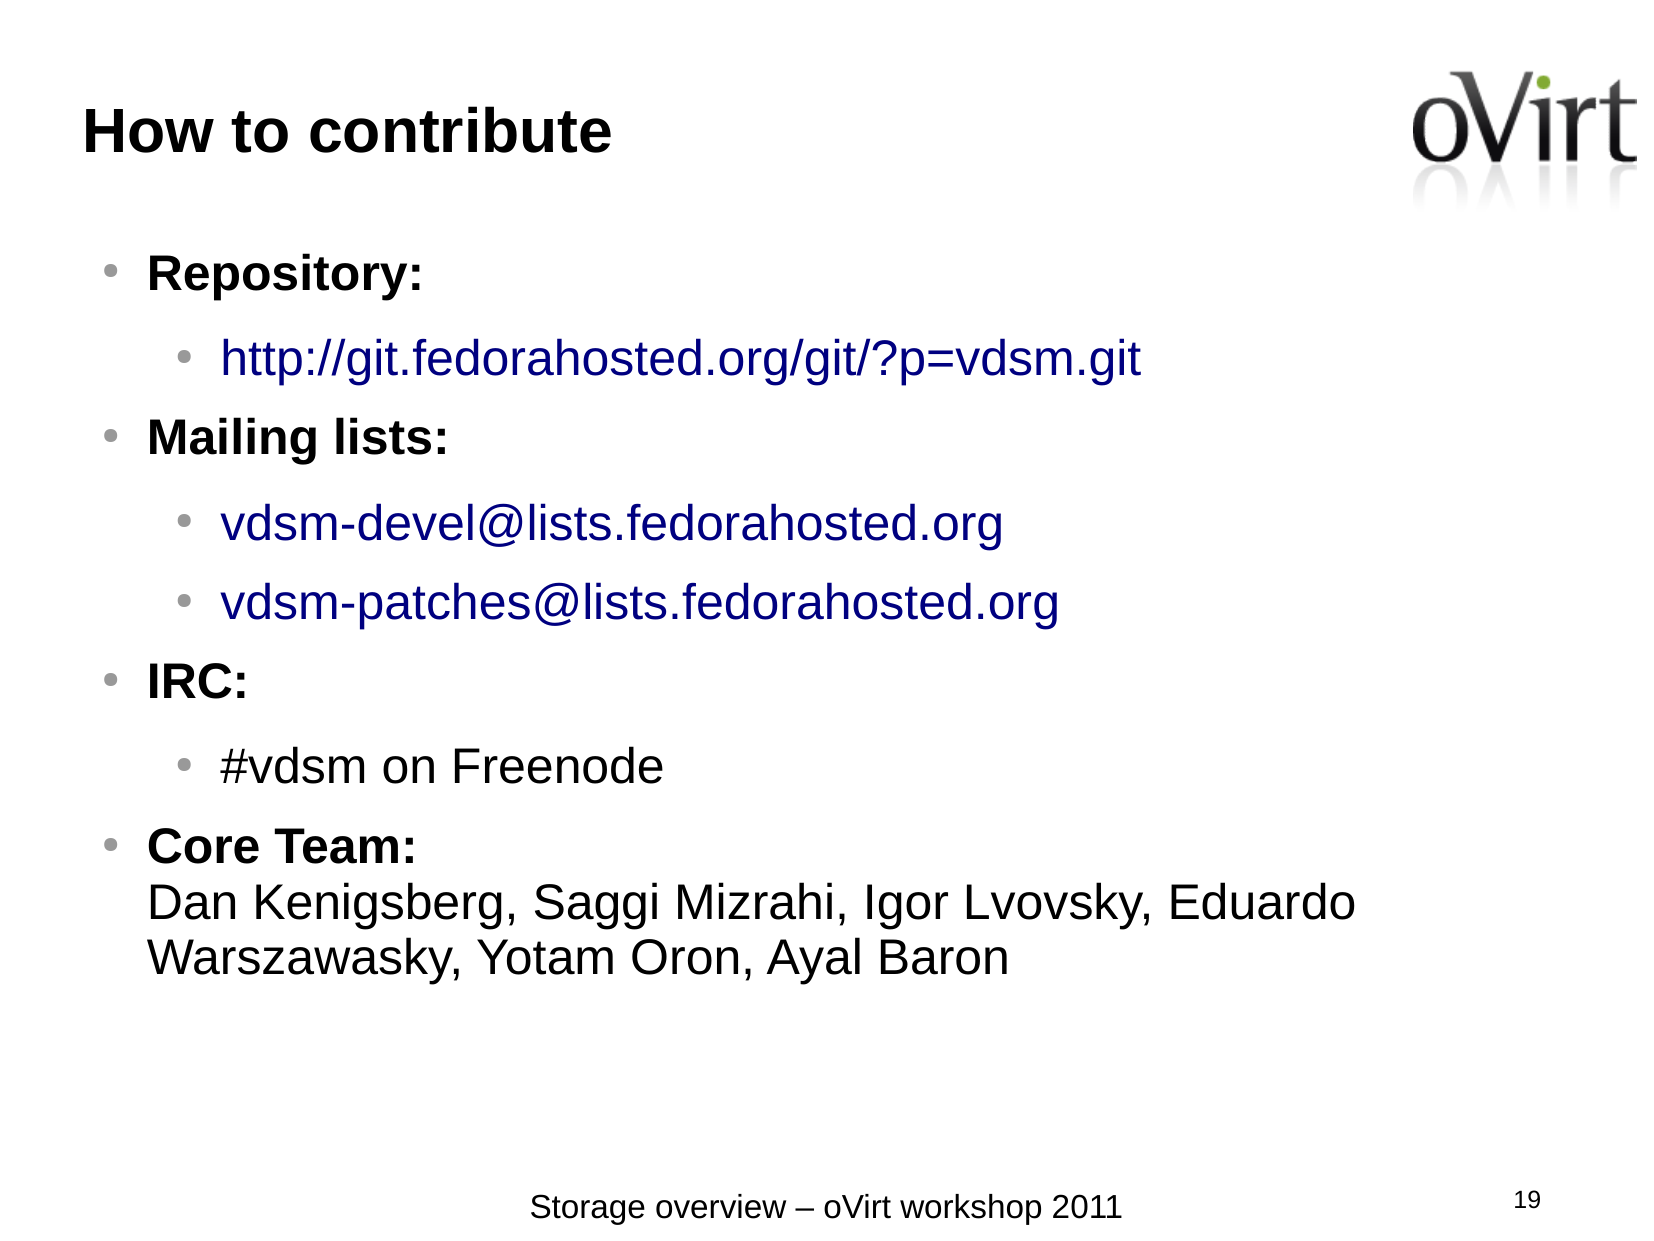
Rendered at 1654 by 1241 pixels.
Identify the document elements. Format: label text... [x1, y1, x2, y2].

title How to contribute [82, 37, 1571, 226]
picture [1571, 63, 1637, 212]
list Repository: http://git.fedorahosted.org/git/?p=vdsm.git Mailing lists: vdsm-devel@lists.fedorahosted.org vdsm-patches@lists.fedorahosted.org IRC: #vdsm on Freenode Core Team: Dan Kenigsberg, Saggi Mizrahi, Igor Lvovsky, Eduardo Warszawasky, Yotam Oron, Ayal Baron [86, 244, 1576, 1071]
